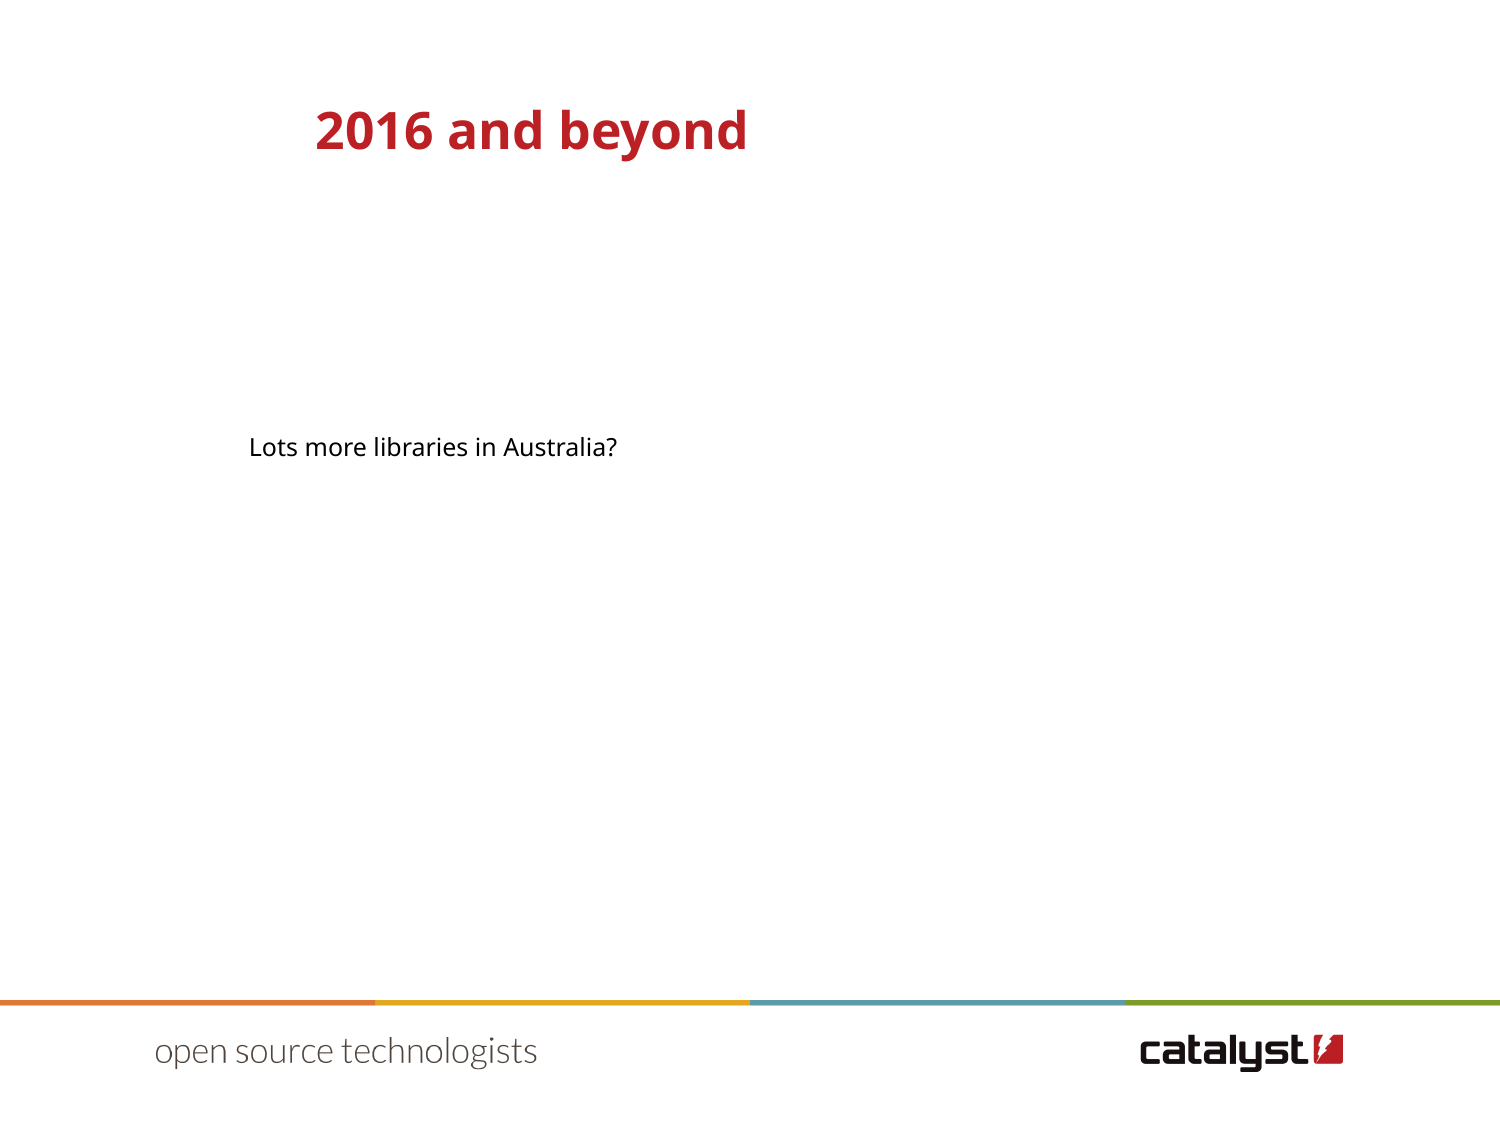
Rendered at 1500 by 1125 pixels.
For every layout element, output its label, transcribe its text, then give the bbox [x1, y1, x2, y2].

title 2016 and beyond [315, 0, 1463, 260]
picture [0, 1000, 1500, 1072]
text_box Lots more libraries in Australia? [247, 412, 1238, 464]
